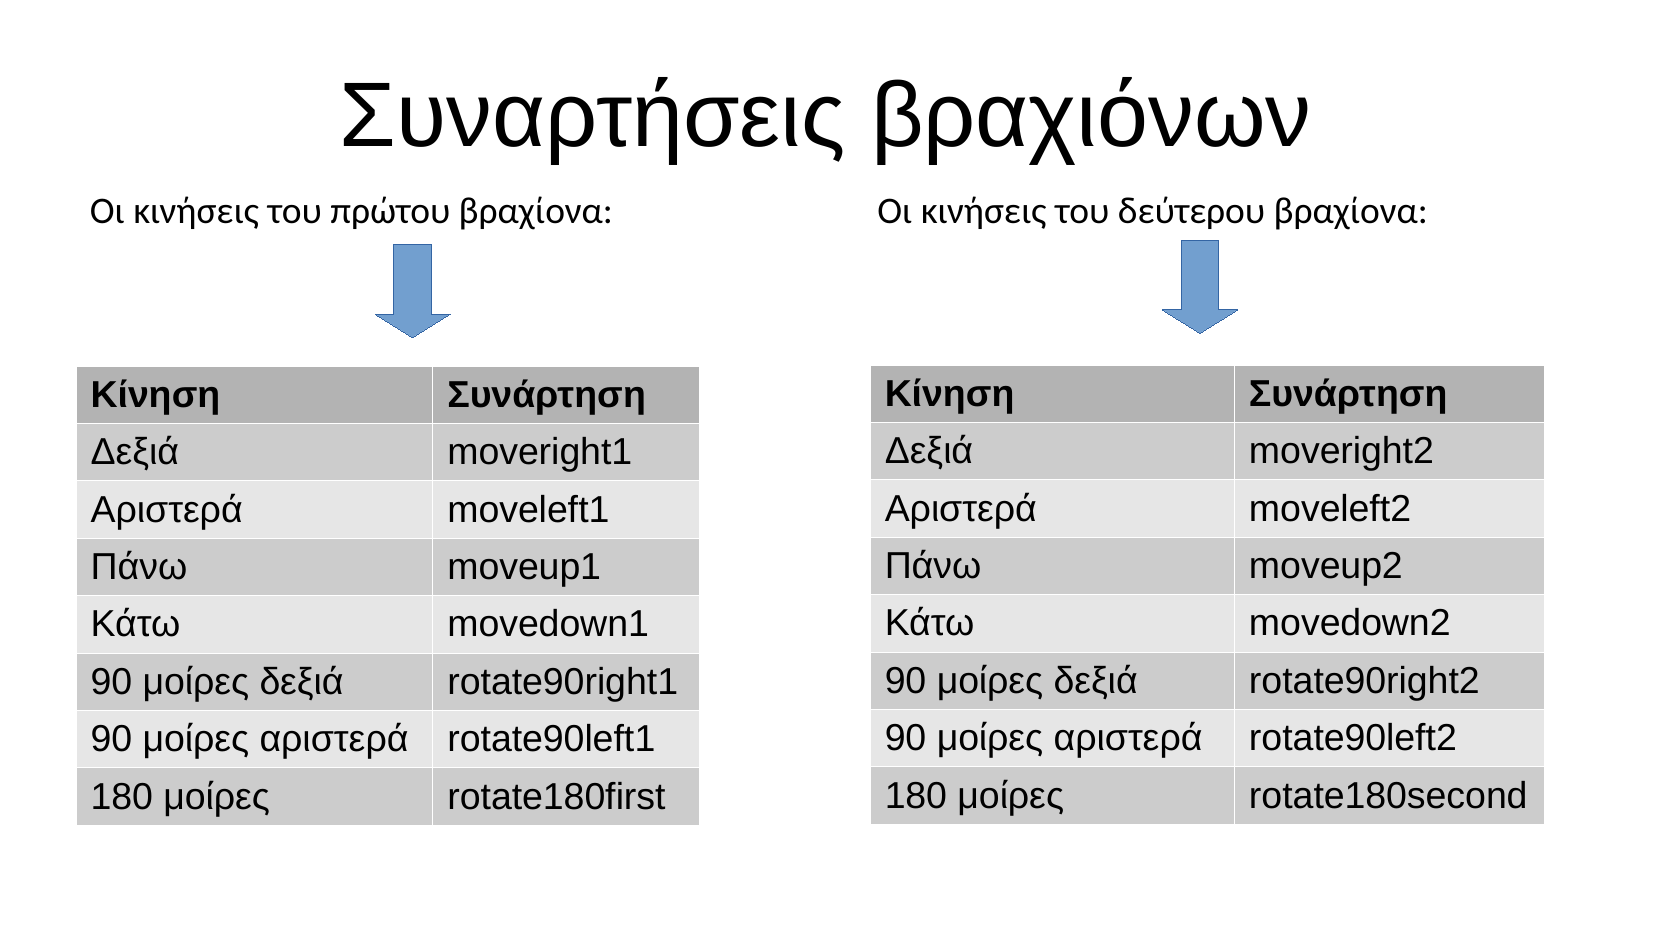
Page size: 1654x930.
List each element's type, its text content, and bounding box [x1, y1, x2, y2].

table_cell rotate90right1 [433, 654, 699, 710]
table_header Κίνηση [871, 366, 1234, 422]
table_cell Δεξιά [77, 424, 432, 480]
table_cell Δεξιά [871, 423, 1234, 479]
table_cell movedown1 [433, 596, 699, 653]
text_box [375, 244, 451, 338]
table_cell Αριστερά [77, 481, 432, 538]
text_box Οι κινήσεις του δεύτερου βραχίονα: [862, 187, 1538, 241]
table_cell 90 μοίρες δεξιά [77, 654, 432, 710]
table_cell Πάνω [77, 539, 432, 595]
text_box Οι κινήσεις του πρώτου βραχίονα: [75, 187, 676, 245]
table_cell rotate90left2 [1235, 710, 1544, 766]
table_cell moveleft2 [1235, 480, 1544, 537]
table_cell 180 μοίρες [77, 768, 432, 825]
table_cell Πάνω [871, 538, 1234, 594]
table_header Συνάρτηση [433, 367, 699, 423]
table_cell moveright2 [1235, 423, 1544, 479]
table_cell moveright1 [433, 424, 699, 480]
table_cell Αριστερά [871, 480, 1234, 537]
table_header Κίνηση [77, 367, 432, 423]
title Συναρτήσεις βραχιόνων [82, 37, 1571, 193]
table_cell 90 μοίρες αριστερά [871, 710, 1234, 766]
table_cell moveup2 [1235, 538, 1544, 594]
table_cell 180 μοίρες [871, 767, 1234, 824]
table_cell rotate90right2 [1235, 653, 1544, 709]
table_cell Κάτω [871, 595, 1234, 652]
table_cell rotate90left1 [433, 711, 699, 767]
text_box [1162, 240, 1238, 334]
table_cell moveleft1 [433, 481, 699, 538]
table_cell rotate180first [433, 768, 699, 825]
table_cell 90 μοίρες δεξιά [871, 653, 1234, 709]
table_cell Κάτω [77, 596, 432, 653]
table_cell 90 μοίρες αριστερά [77, 711, 432, 767]
table_cell moveup1 [433, 539, 699, 595]
table_cell rotate180second [1235, 767, 1544, 824]
table_cell movedown2 [1235, 595, 1544, 652]
table_header Συνάρτηση [1235, 366, 1544, 422]
